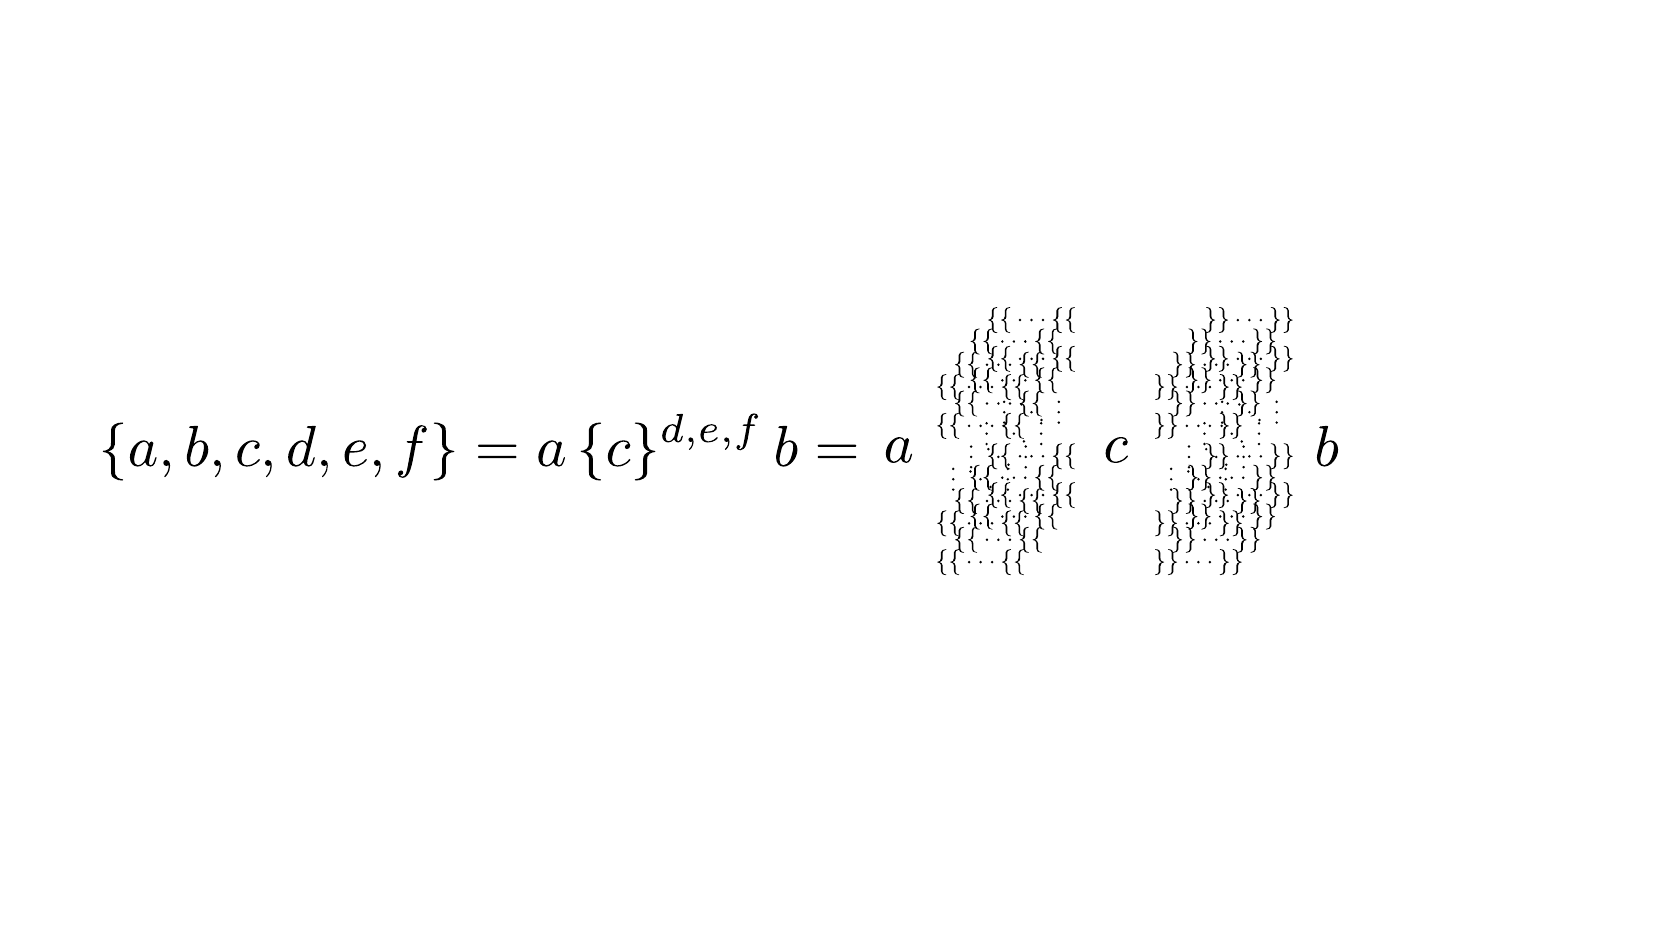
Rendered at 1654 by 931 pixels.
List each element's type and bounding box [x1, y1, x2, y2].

text_box [1001, 345, 1011, 372]
text_box [885, 437, 913, 463]
text_box [1001, 307, 1011, 334]
text_box [1250, 328, 1263, 417]
text_box [1155, 549, 1165, 576]
text_box [1032, 464, 1045, 553]
text_box [1219, 410, 1229, 439]
text_box [1218, 482, 1229, 509]
text_box [1001, 410, 1012, 439]
text_box [983, 307, 998, 394]
text_box [1155, 412, 1165, 439]
text_box [1218, 443, 1229, 471]
text_box [1185, 328, 1198, 417]
text_box [1065, 443, 1075, 470]
text_box [1219, 549, 1229, 576]
text_box [1014, 488, 1029, 576]
text_box [1232, 351, 1247, 439]
text_box [1265, 443, 1280, 530]
text_box [1001, 482, 1011, 509]
text_box [950, 351, 965, 439]
text_box [1155, 510, 1165, 537]
text_box [1283, 443, 1293, 470]
text_box [1001, 510, 1012, 537]
text_box [1185, 464, 1200, 553]
text_box [1167, 488, 1183, 576]
text_box [1167, 351, 1183, 439]
text_box [1219, 510, 1229, 537]
text_box [1201, 307, 1216, 394]
text_box [1283, 307, 1293, 334]
text_box [1218, 307, 1229, 334]
text_box [1283, 345, 1293, 372]
text_box [1065, 482, 1075, 509]
text_box [1032, 328, 1045, 417]
text_box [1105, 437, 1128, 463]
text_box [937, 374, 947, 401]
text_box [101, 413, 857, 481]
text_box [1001, 374, 1012, 401]
text_box [1218, 345, 1229, 372]
text_box [1048, 443, 1062, 530]
text_box [1065, 345, 1075, 372]
text_box [1316, 425, 1339, 467]
text_box [1014, 351, 1029, 439]
text_box [937, 412, 947, 439]
text_box [1232, 488, 1247, 576]
text_box [1001, 443, 1011, 471]
text_box [1283, 482, 1293, 509]
text_box [1201, 442, 1218, 530]
text_box [1265, 307, 1280, 394]
text_box [1001, 549, 1012, 576]
text_box [1219, 374, 1229, 404]
text_box [1048, 307, 1062, 394]
text_box [1155, 374, 1165, 401]
text_box [937, 510, 947, 537]
text_box [967, 464, 980, 553]
text_box [950, 488, 965, 576]
text_box [1065, 307, 1075, 334]
text_box [1250, 464, 1263, 553]
text_box [967, 328, 980, 417]
text_box [983, 443, 998, 530]
text_box [937, 549, 947, 576]
